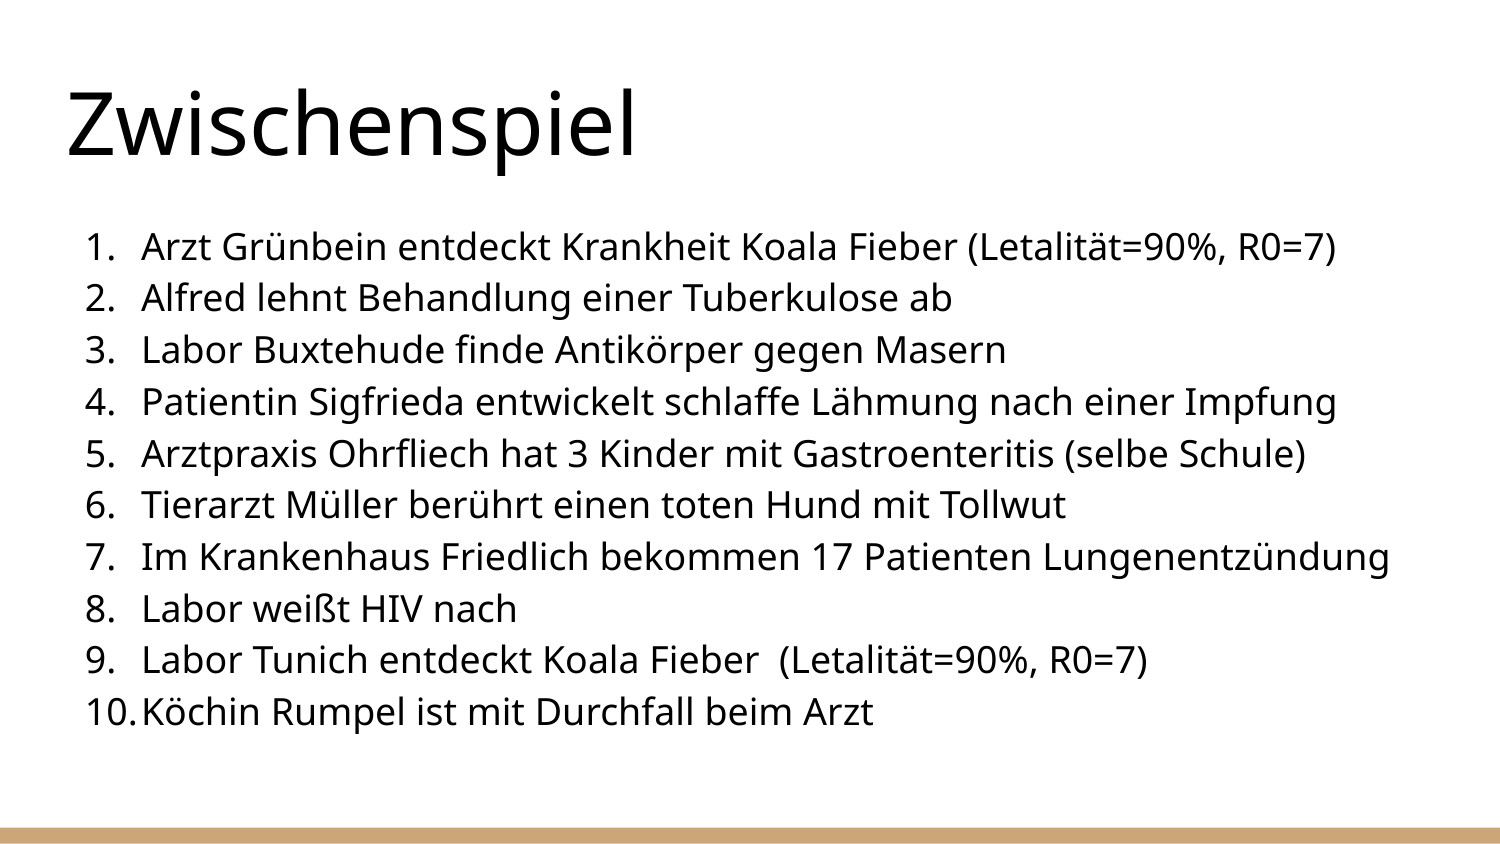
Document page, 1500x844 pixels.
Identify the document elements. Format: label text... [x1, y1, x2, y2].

title Zwischenspiel [51, 51, 1449, 189]
list Arzt Grünbein entdeckt Krankheit Koala Fieber (Letalität=90%, R0=7) Alfred lehnt Behandlung einer Tuberkulose ab Labor Buxtehude finde Antikörper gegen Masern Patientin Sigfrieda entwickelt schlaffe Lähmung nach einer Impfung Arztpraxis Ohrfliech hat 3 Kinder mit Gastroenteritis (selbe Schule) Tierarzt Müller berührt einen toten Hund mit Tollwut Im Krankenhaus Friedlich bekommen 17 Patienten Lungenentzündung Labor weißt HIV nach Labor Tunich entdeckt Koala Fieber (Letalität=90%, R0=7) Köchin Rumpel ist mit Durchfall beim Arzt [51, 200, 1449, 752]
